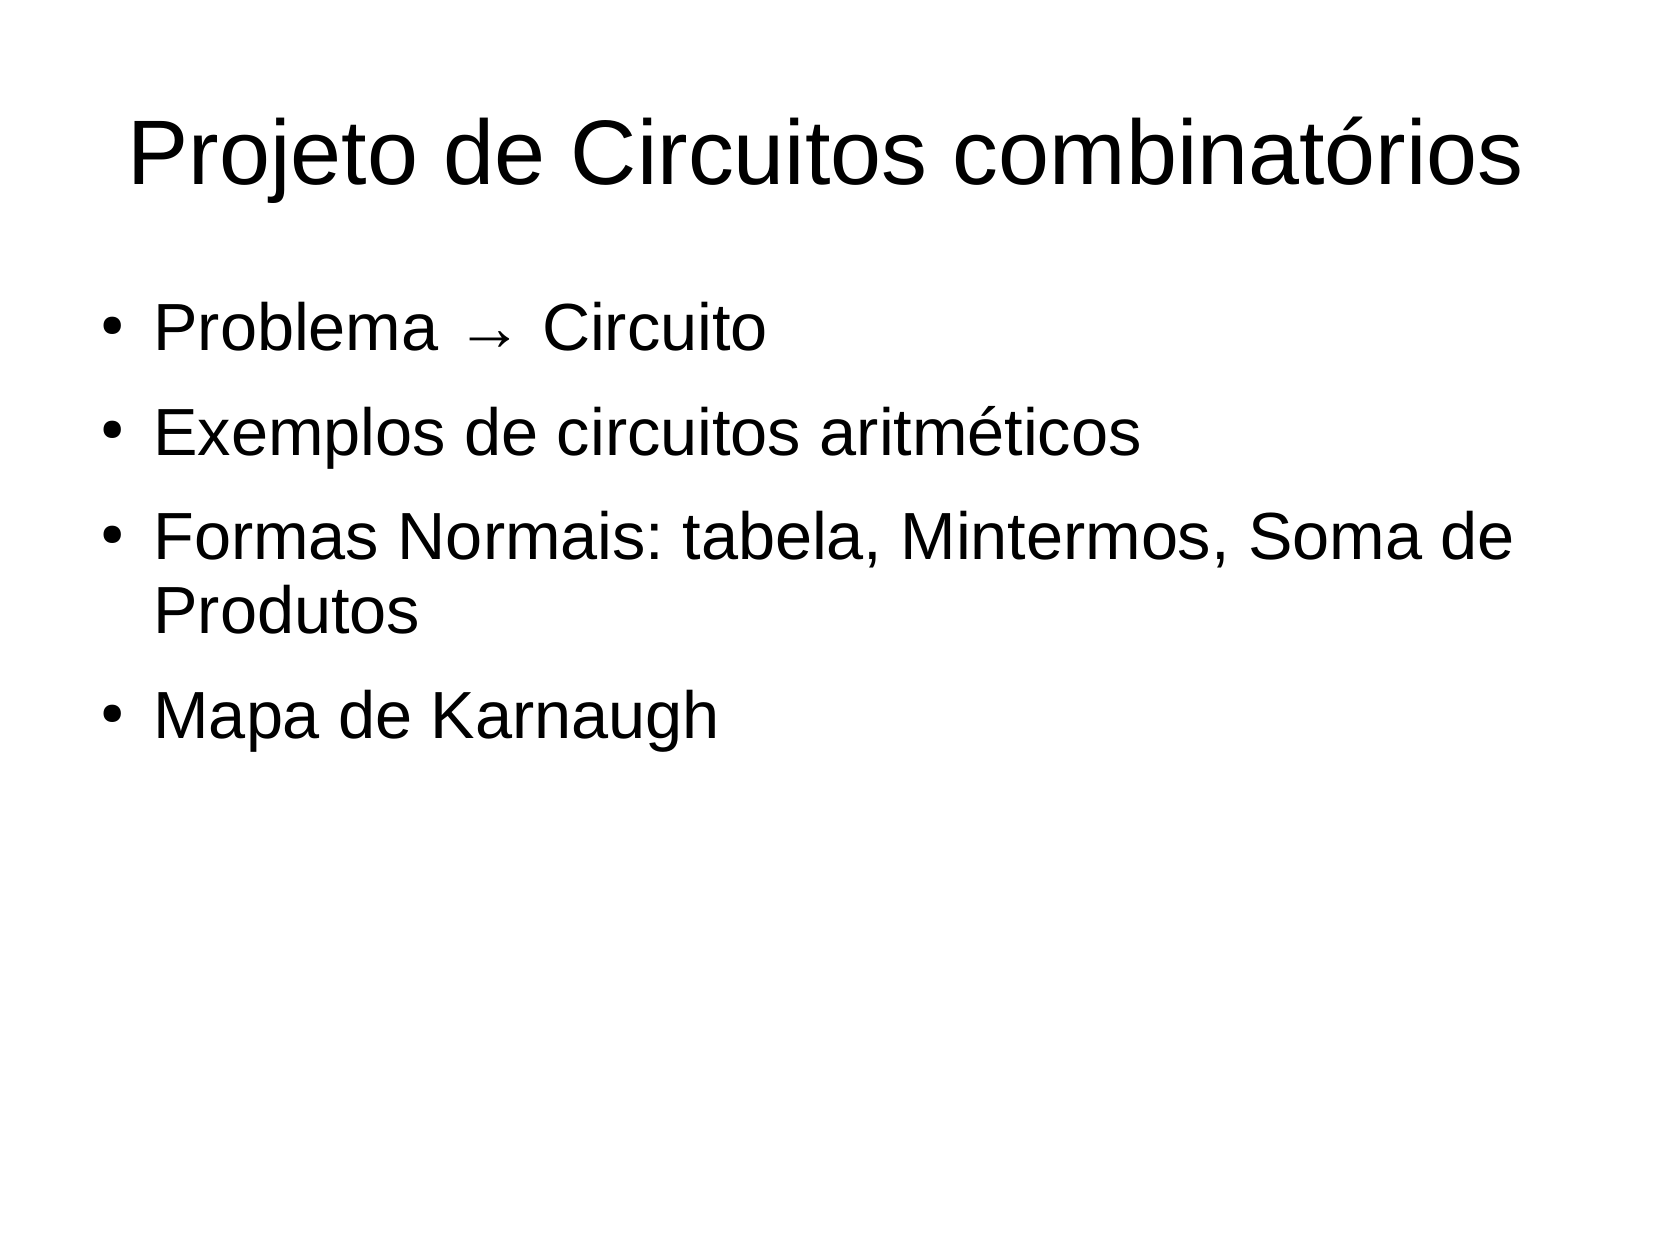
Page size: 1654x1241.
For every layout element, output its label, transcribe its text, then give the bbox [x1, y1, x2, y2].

title Projeto de Circuitos combinatórios [82, 56, 1571, 250]
list Problema → Circuito Exemplos de circuitos aritméticos Formas Normais: tabela, Mintermos, Soma de Produtos Mapa de Karnaugh [82, 290, 1571, 1094]
